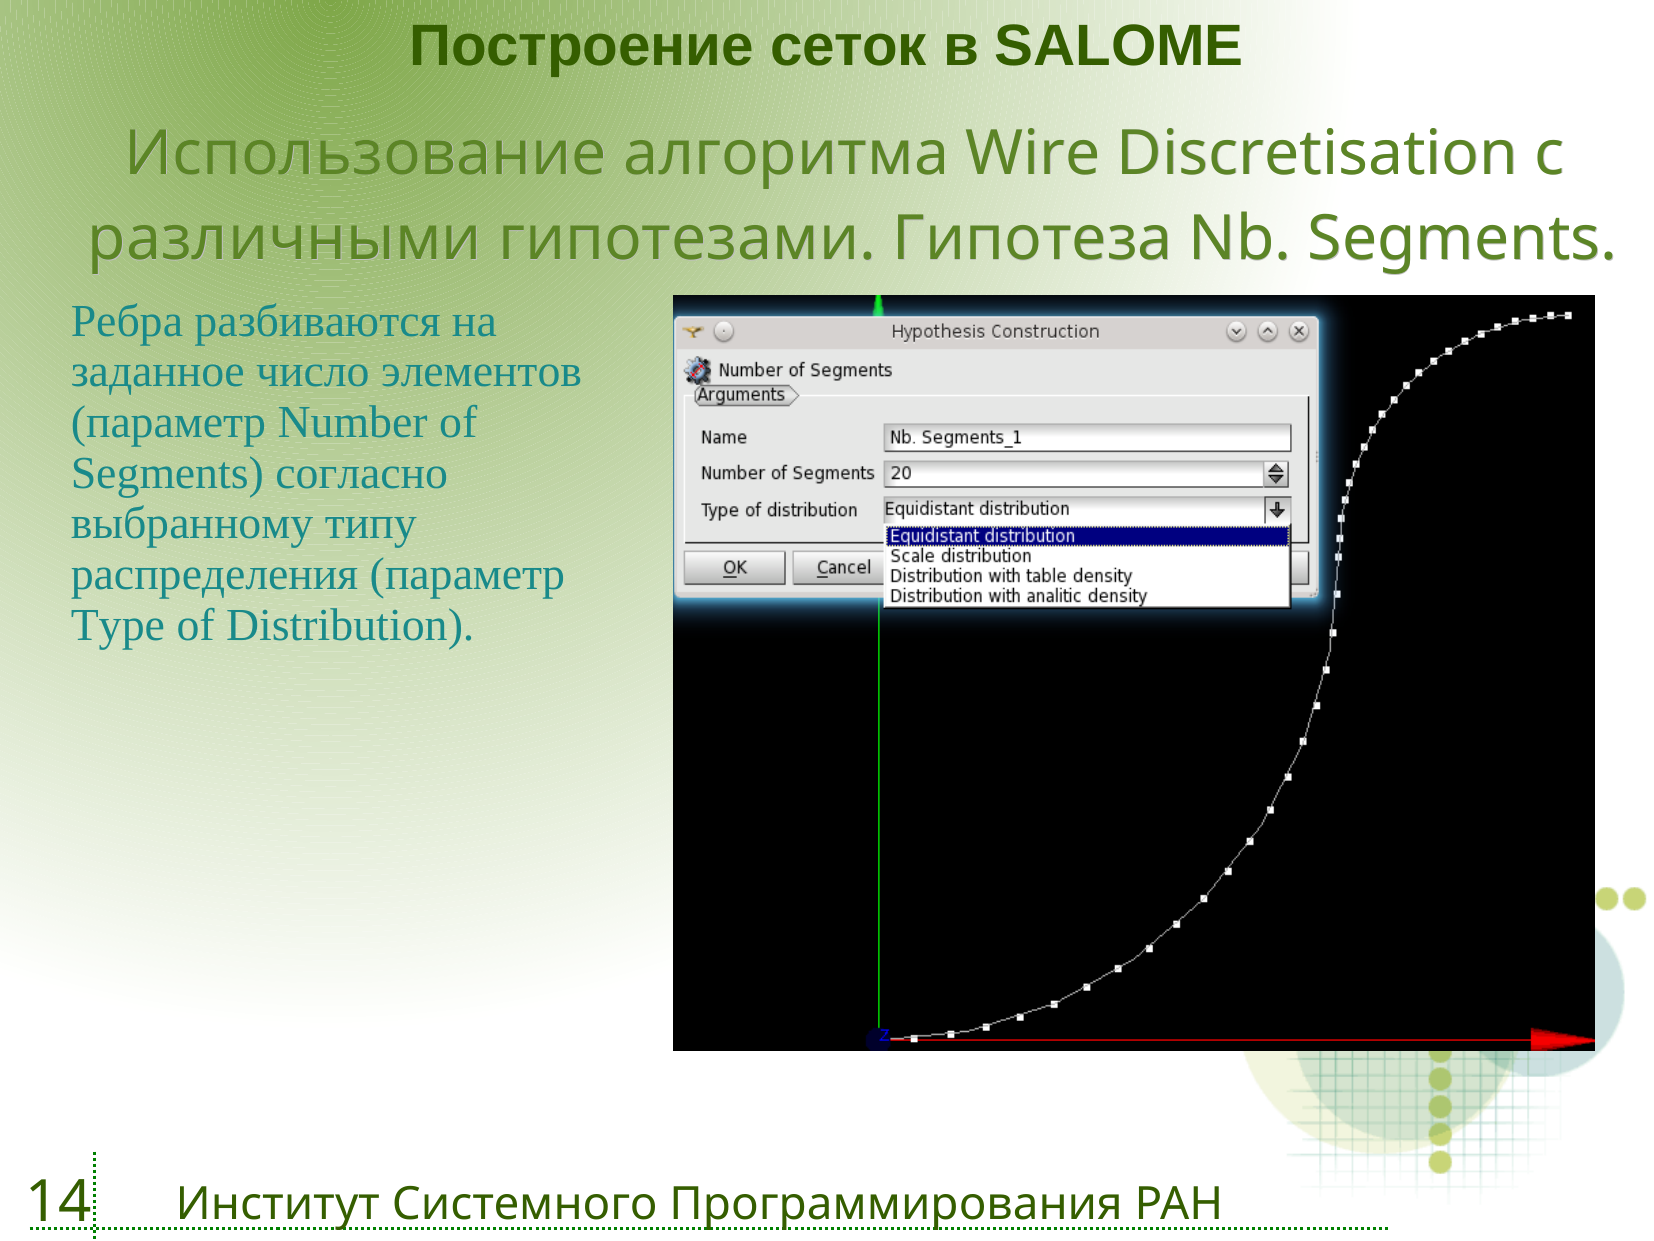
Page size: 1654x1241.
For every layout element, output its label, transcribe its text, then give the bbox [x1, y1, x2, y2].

title Использование алгоритма Wire Discretisation c различными гипотезами. Гипотеза Nb. Segments. [82, 77, 1625, 308]
list Ребра разбиваются на заданное число элементов (параметр Number of Segments) согласно выбранному типу распределения (параметр Type of Distribution). [70, 295, 662, 1000]
picture [673, 295, 1654, 1211]
